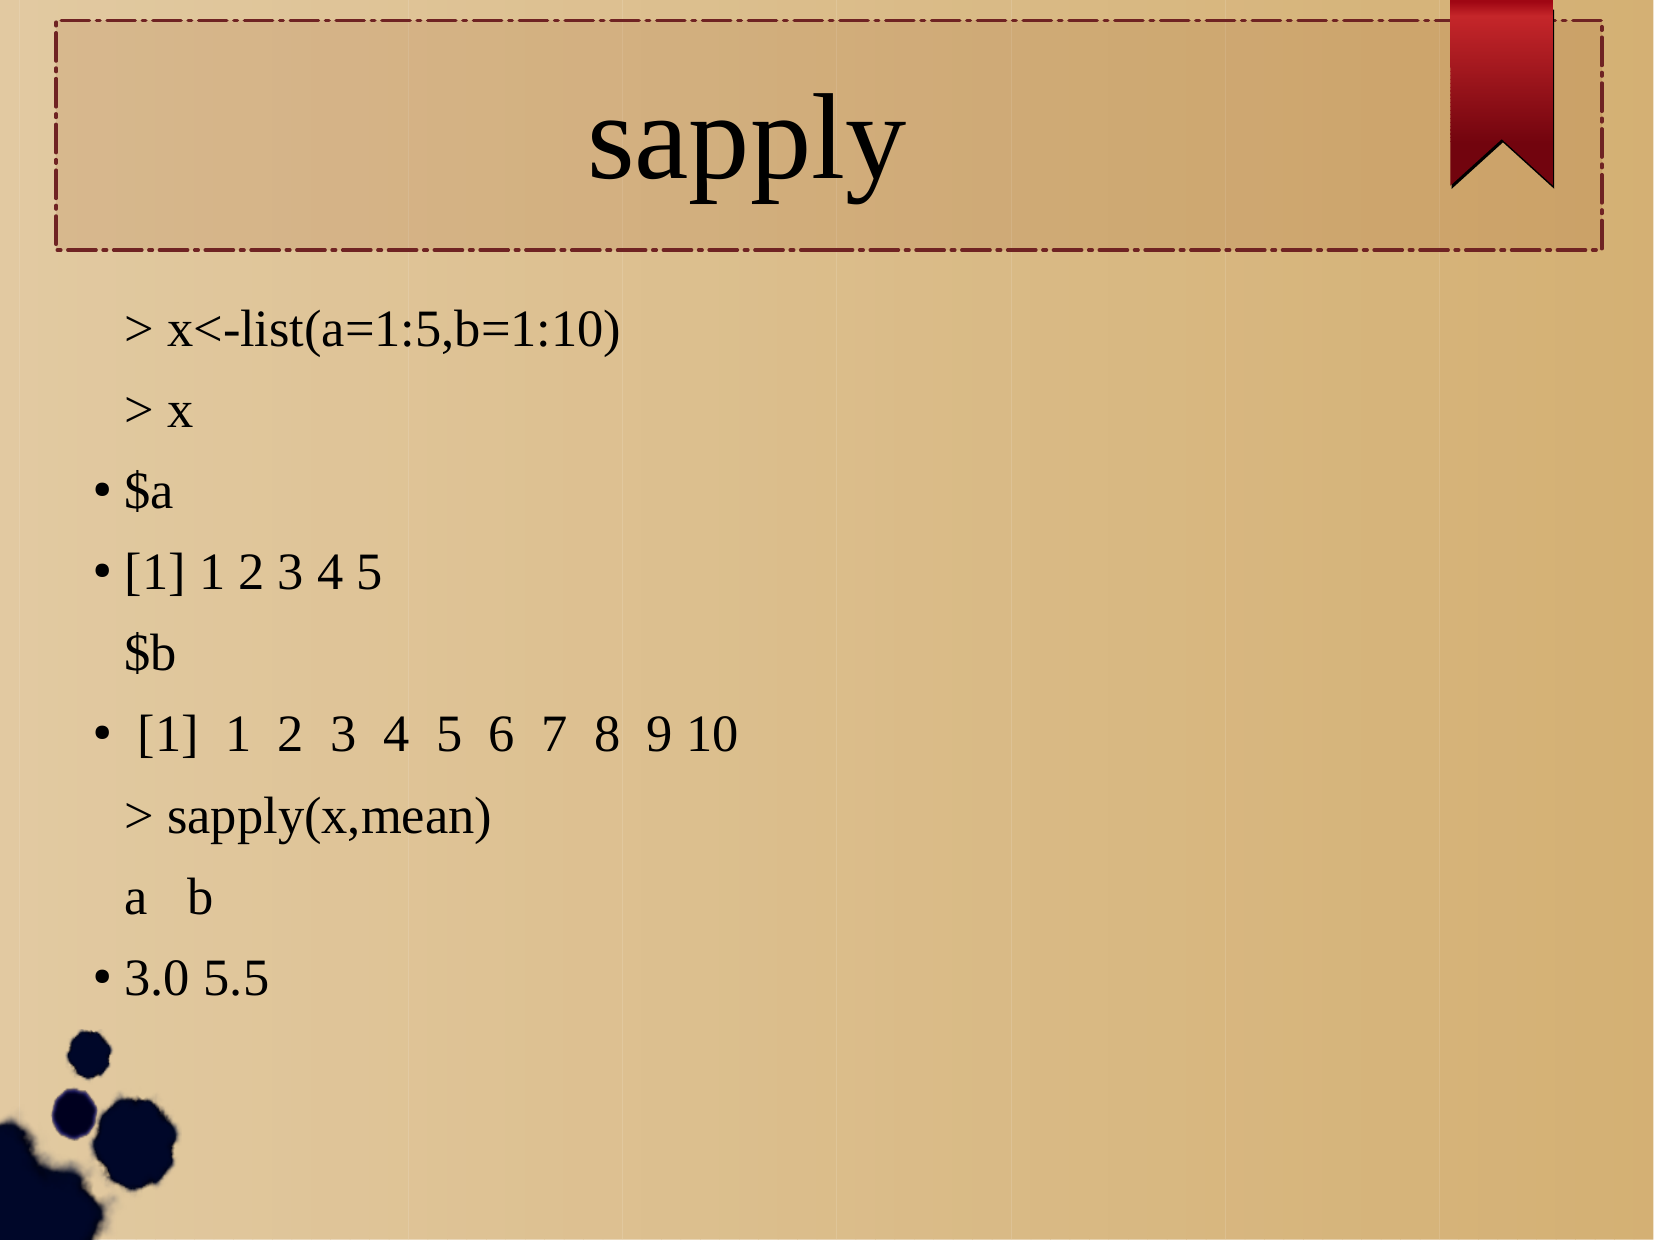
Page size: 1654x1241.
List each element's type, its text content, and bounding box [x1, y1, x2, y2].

list > x<-list(a=1:5,b=1:10) > x $a [1] 1 2 3 4 5 $b [1] 1 2 3 4 5 6 7 8 9 10 > sapply(x,mean) a b 3.0 5.5 [82, 299, 1571, 1019]
title sapply [82, 47, 1412, 229]
